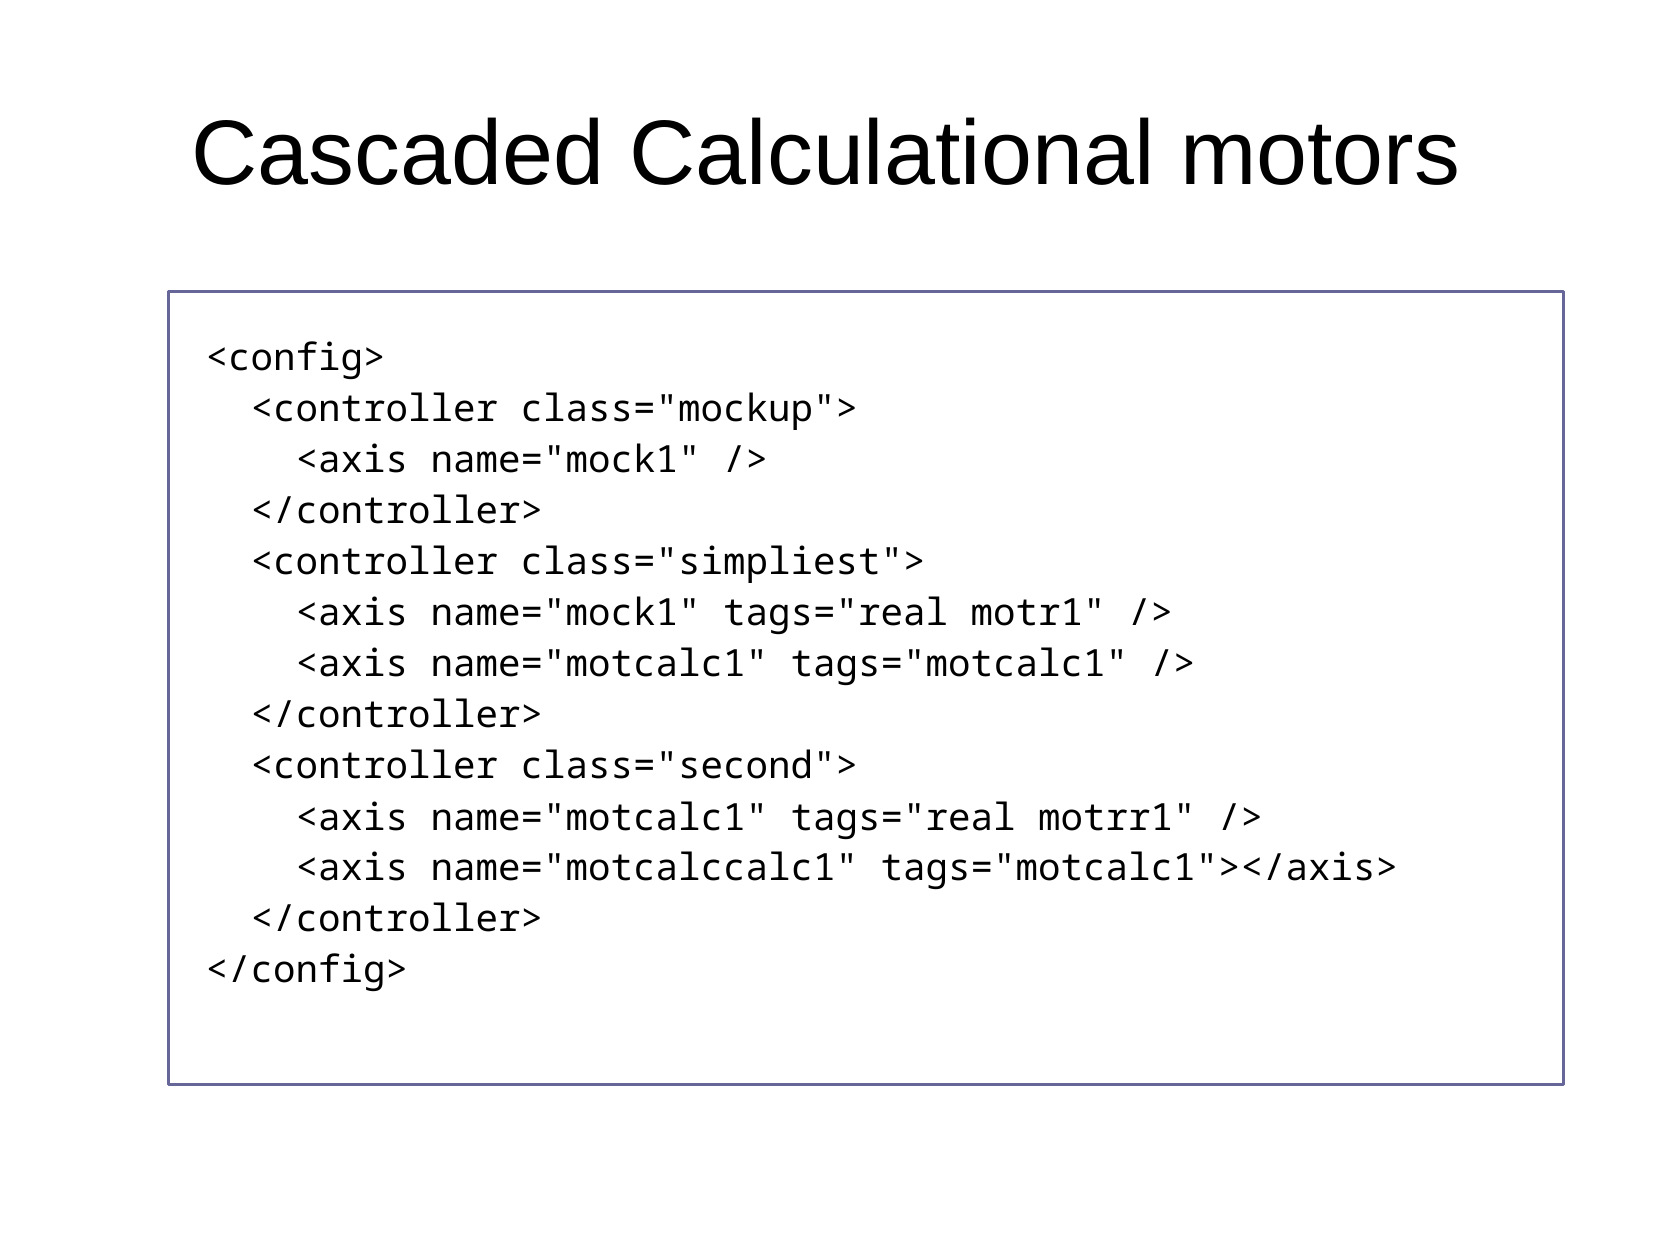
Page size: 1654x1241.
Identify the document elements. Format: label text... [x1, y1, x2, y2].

text_box <config> <controller class="mockup"> <axis name="mock1" /> </controller> <controller class="simpliest"> <axis name="mock1" tags="real motr1" /> <axis name="motcalc1" tags="motcalc1" /> </controller> <controller class="second"> <axis name="motcalc1" tags="real motrr1" /> <axis name="motcalccalc1" tags="motcalc1"></axis> </controller> </config> [168, 291, 1564, 1061]
title Cascaded Calculational motors [82, 49, 1571, 257]
